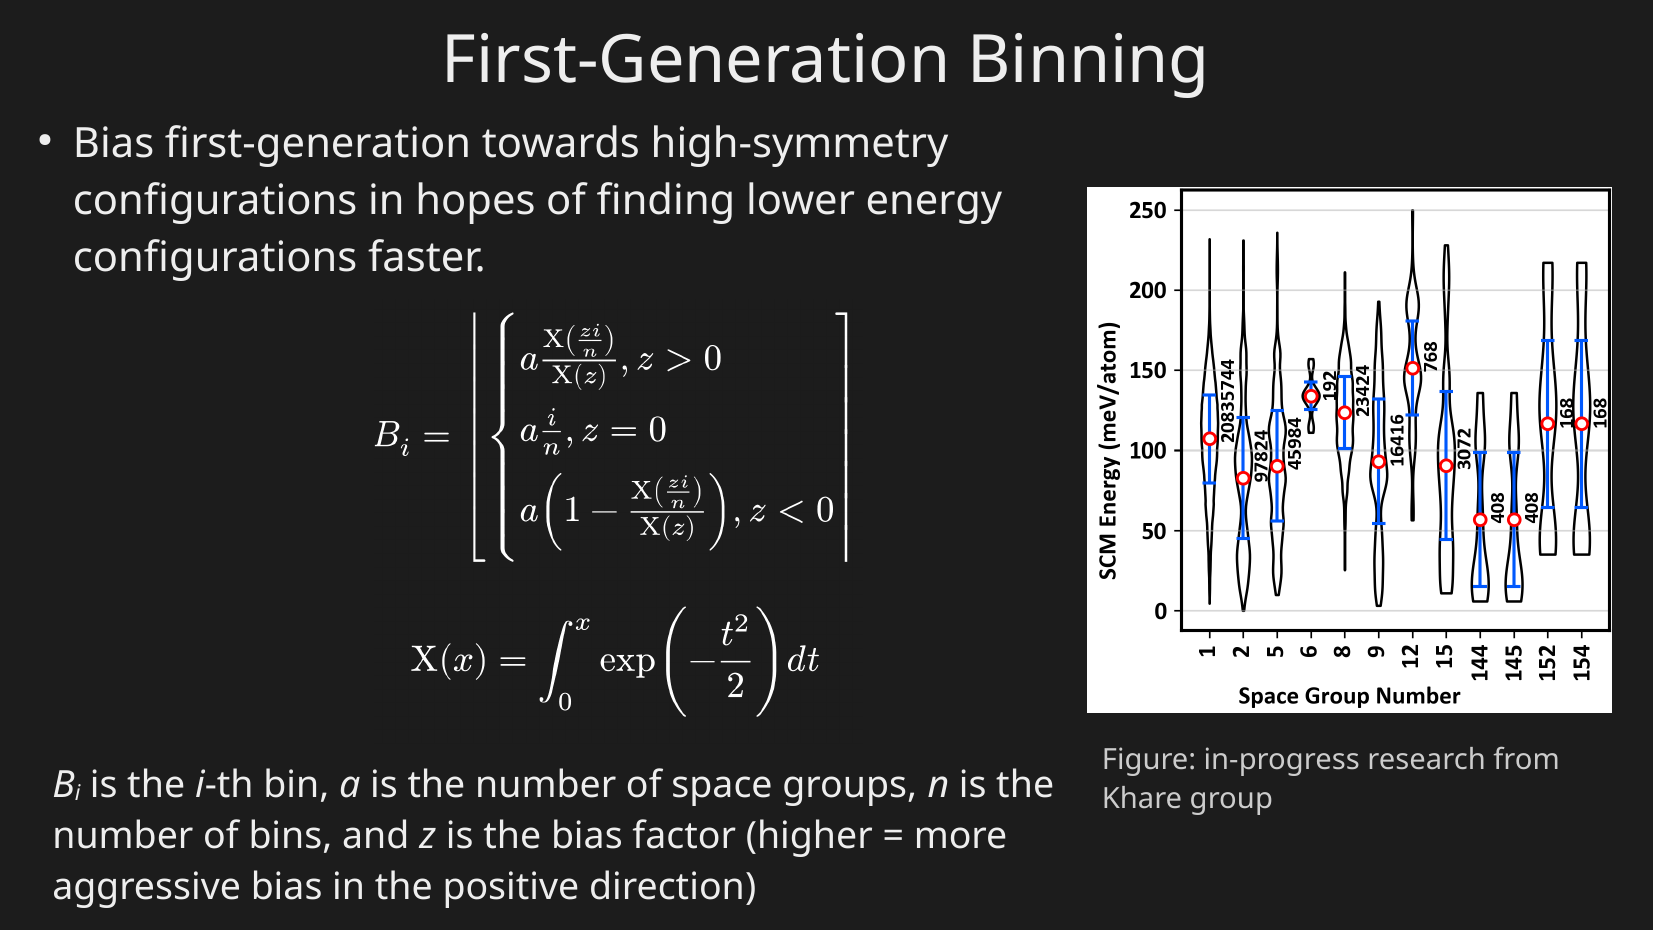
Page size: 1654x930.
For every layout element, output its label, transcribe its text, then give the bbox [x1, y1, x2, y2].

text_box Bi is the i-th bin, a is the number of space groups, n is the number of bins, and z is the bias factor (higher = more aggressive bias in the positive direction) [37, 749, 1088, 918]
picture [374, 299, 863, 744]
list Bias first-generation towards high-symmetry configurations in hopes of finding lower energy configurations faster. [37, 112, 1050, 301]
text_box Figure: in-progress research from Khare group [1087, 730, 1612, 825]
picture [1087, 187, 1612, 713]
title First-Generation Binning [82, 0, 1571, 113]
